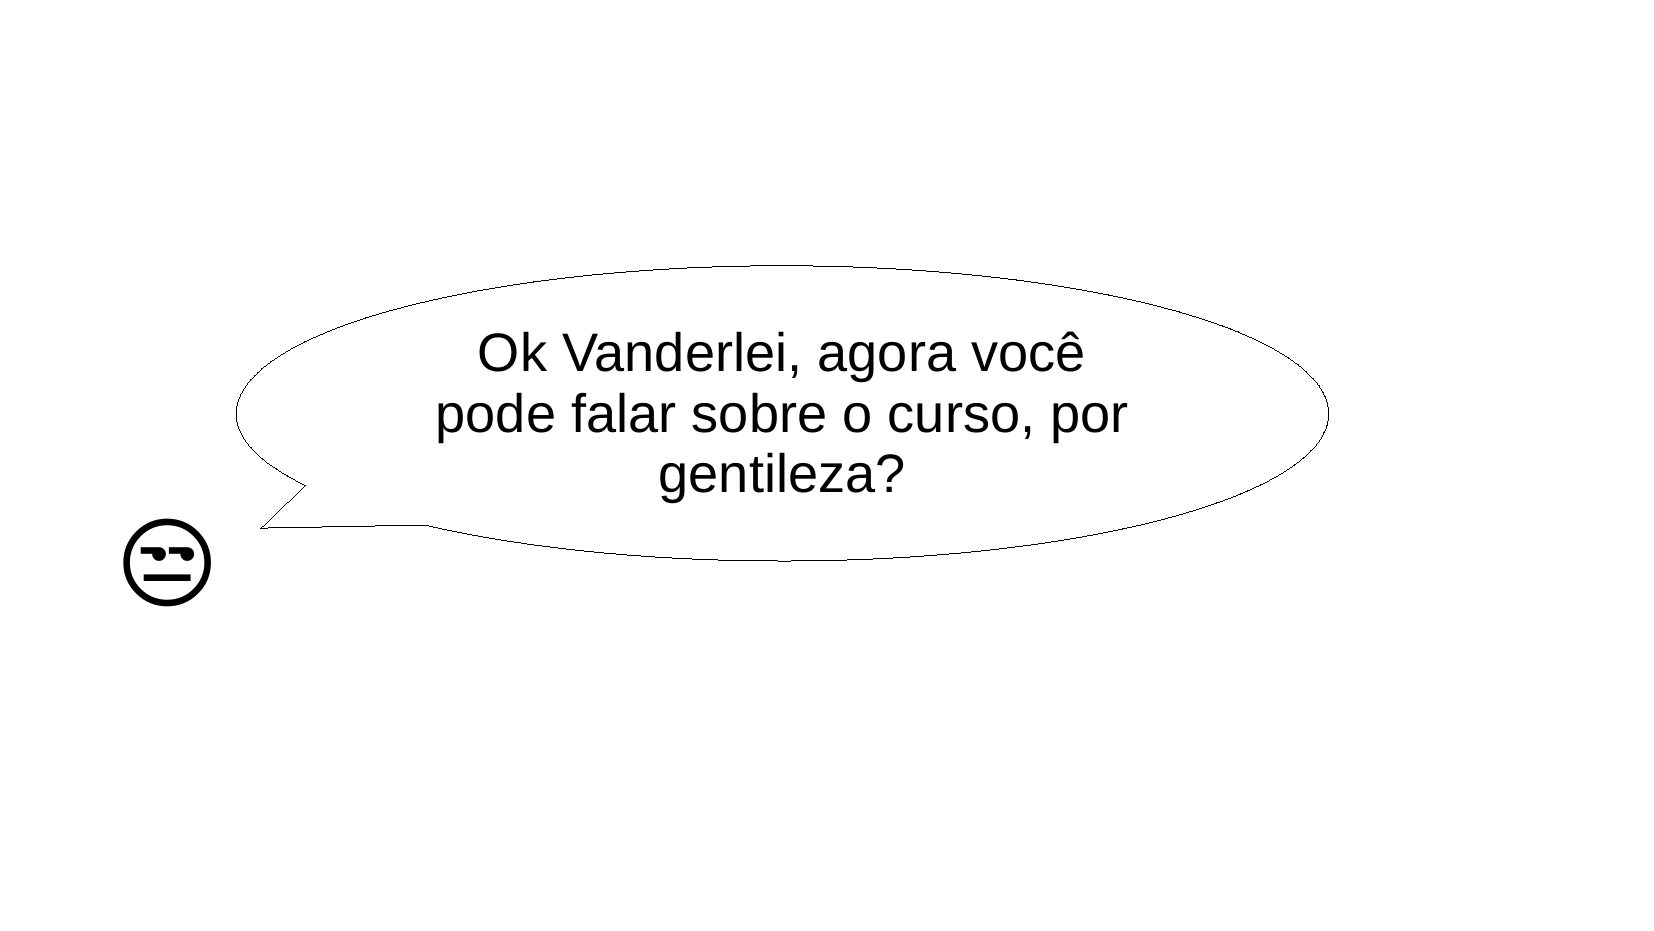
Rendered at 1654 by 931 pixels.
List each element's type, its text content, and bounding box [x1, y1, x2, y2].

text_box 😒 [100, 501, 325, 677]
text_box Ok Vanderlei, agora você pode falar sobre o curso, por gentileza? [236, 265, 1329, 562]
